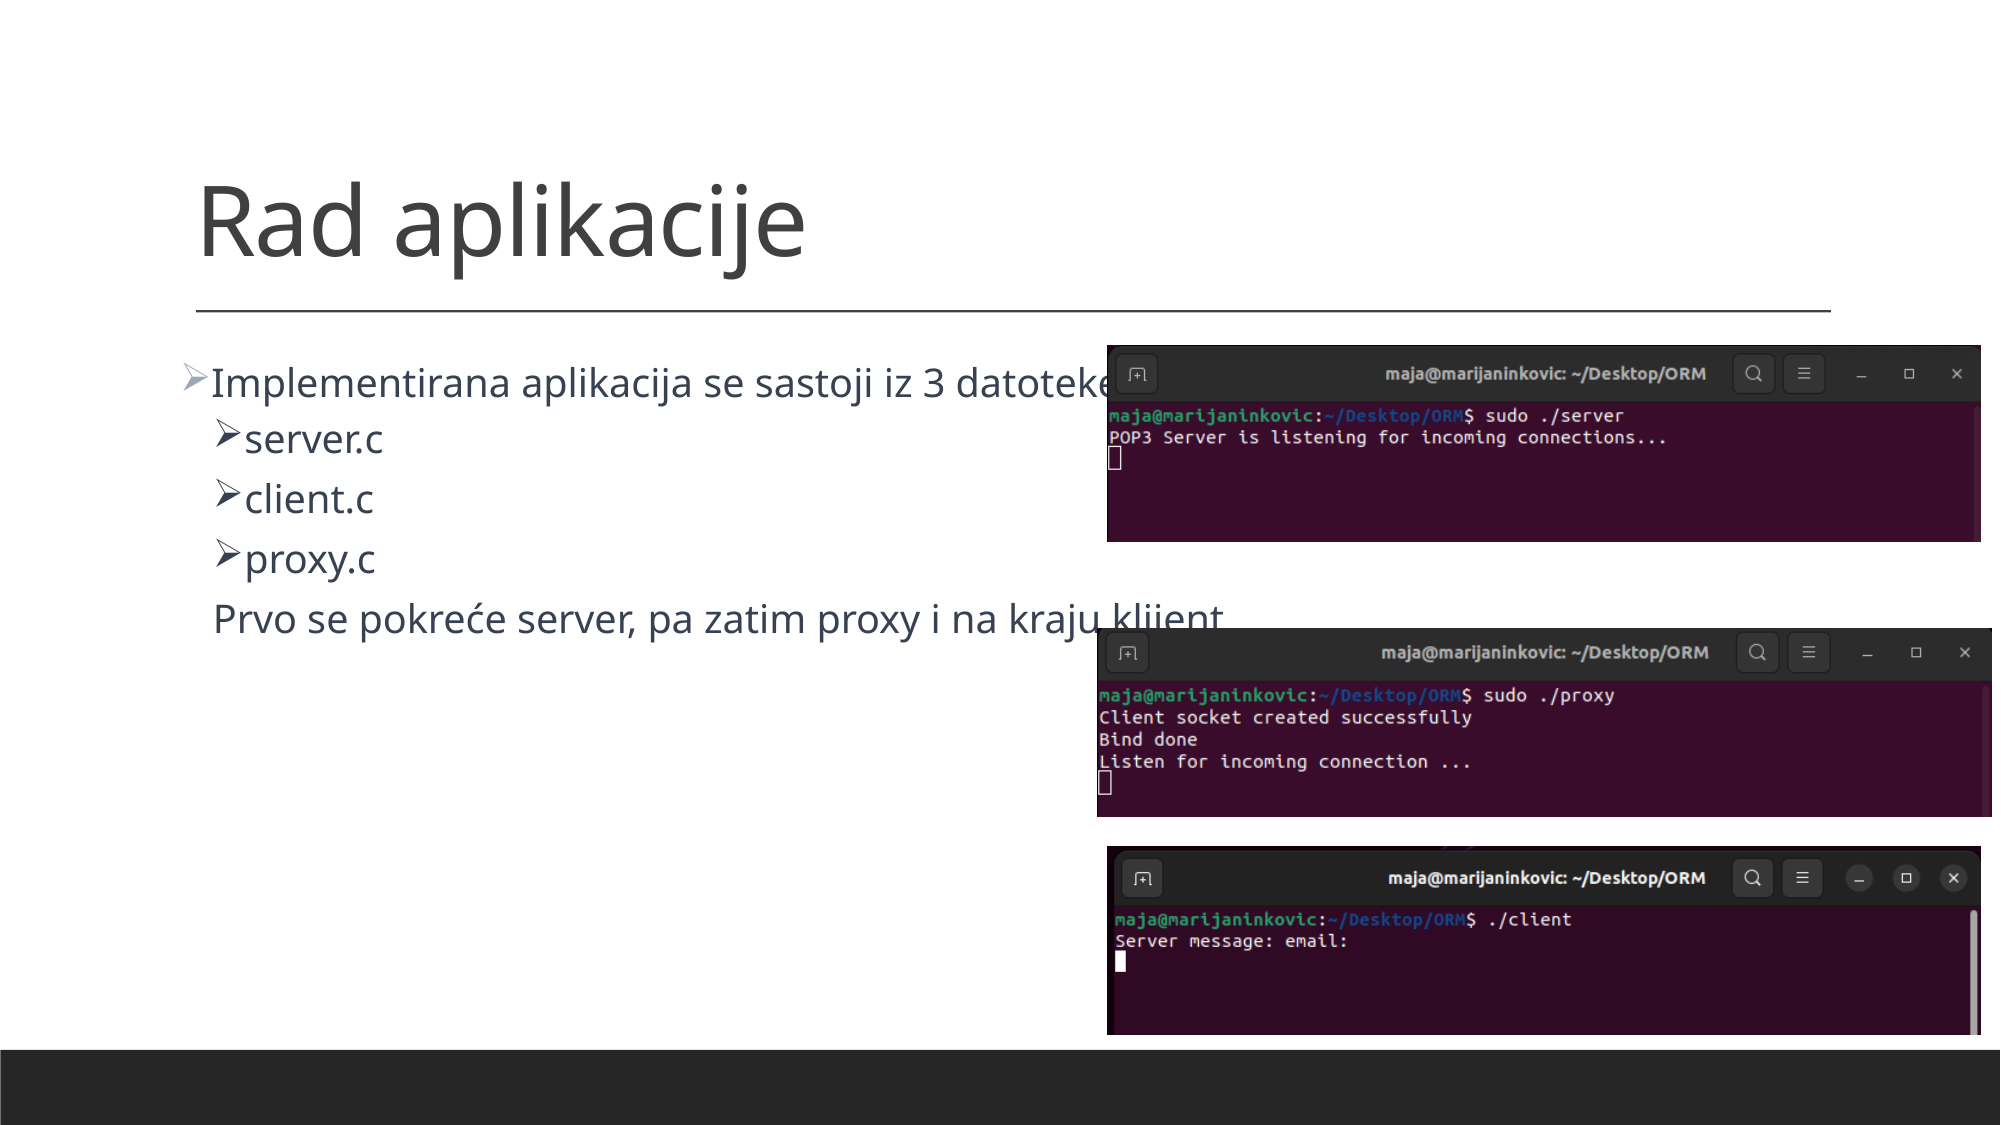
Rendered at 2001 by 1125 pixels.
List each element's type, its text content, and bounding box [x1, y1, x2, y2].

picture [1107, 345, 1981, 542]
list Implementirana aplikacija se sastoji iz 3 datoteke: server.c client.c proxy.c Prvo se pokreće server, pa zatim proxy i na kraju klijent [180, 345, 1830, 963]
title Rad aplikacije [180, 47, 1830, 285]
picture [1107, 846, 1981, 1035]
picture [1097, 628, 1992, 817]
